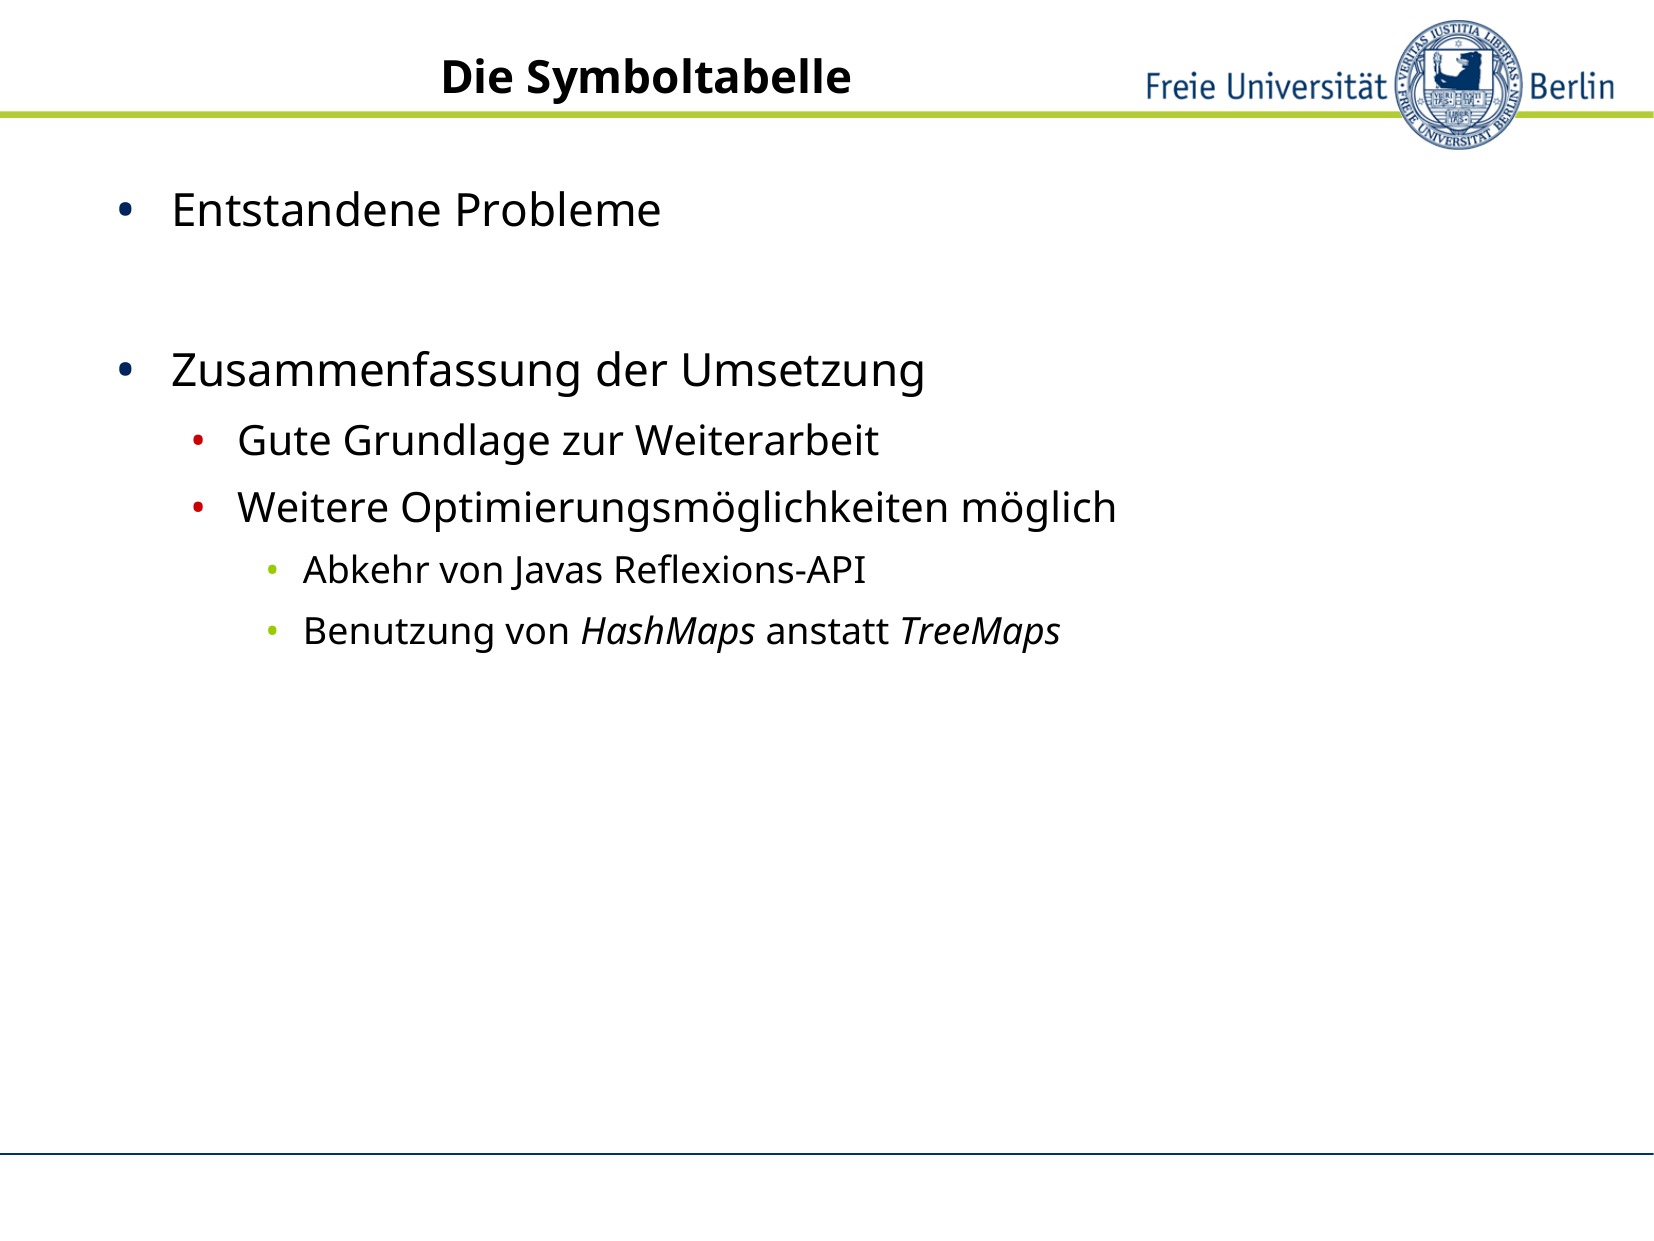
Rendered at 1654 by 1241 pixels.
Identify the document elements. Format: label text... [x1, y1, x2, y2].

list Entstandene Probleme Zusammenfassung der Umsetzung Gute Grundlage zur Weiterarbeit Weitere Optimierungsmöglichkeiten möglich Abkehr von Javas Reflexions-API Benutzung von HashMaps anstatt TreeMaps [115, 177, 1418, 680]
title Die Symboltabelle [422, 0, 1654, 152]
